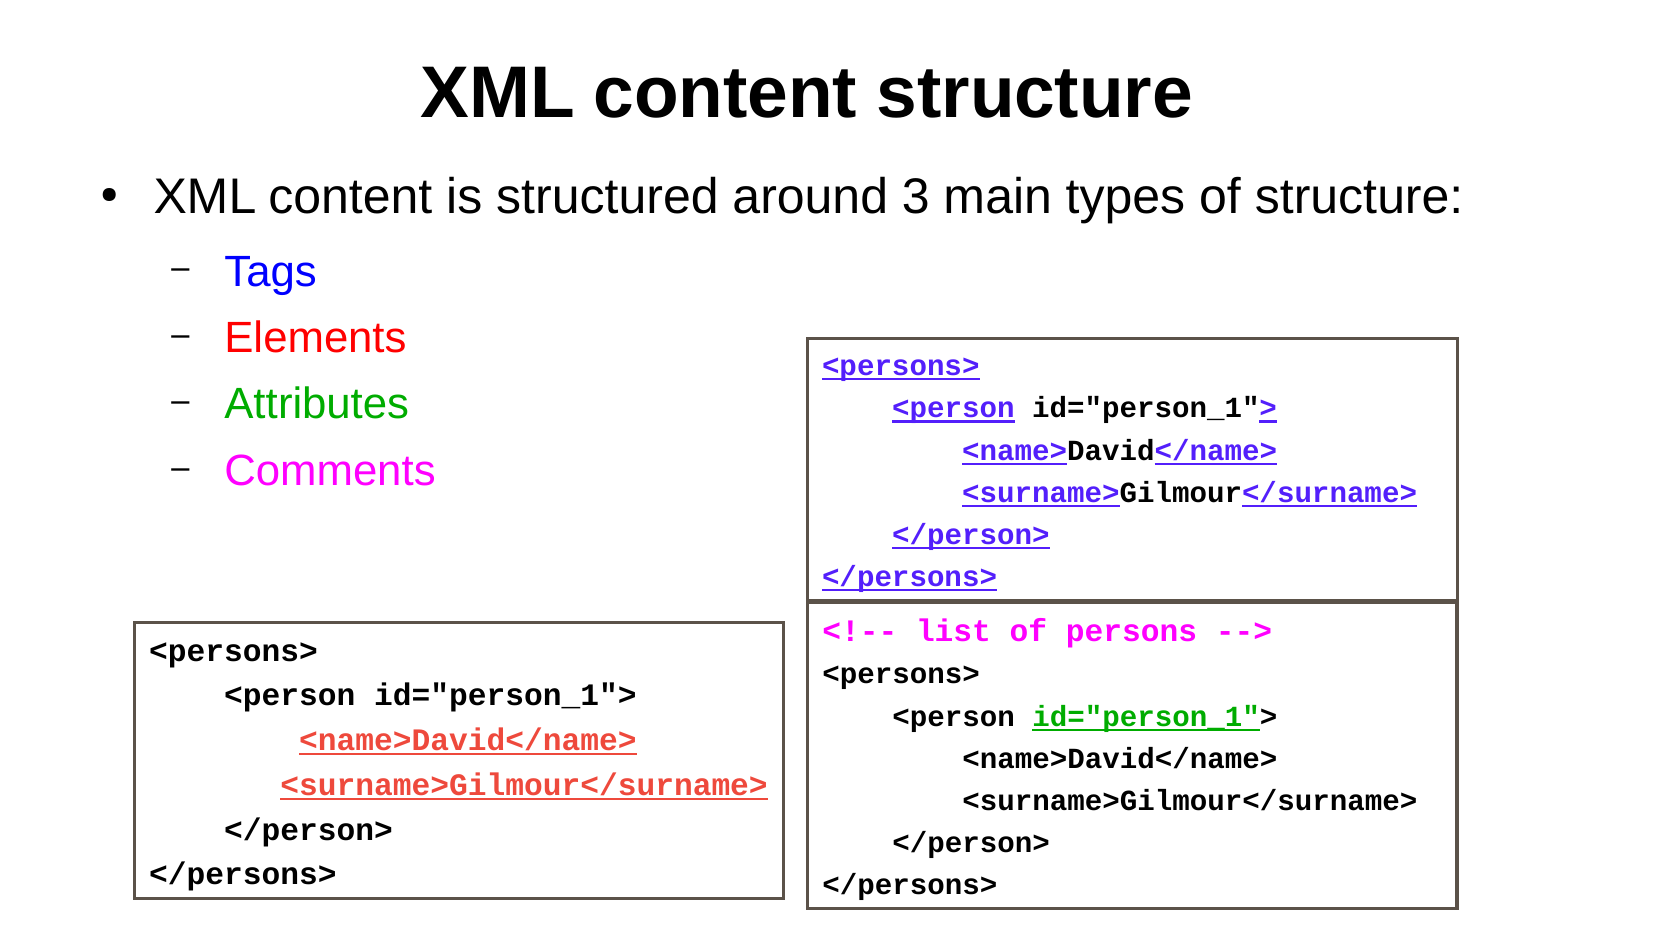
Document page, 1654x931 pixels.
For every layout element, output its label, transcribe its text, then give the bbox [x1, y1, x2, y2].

text_box <!-- list of persons --> <persons> <person id="person_1"> <name>David</name> <surname>Gilmour</surname> </person> </persons> [807, 602, 1458, 909]
text_box <persons> <person id="person_1"> <name>David</name> <surname>Gilmour</surname> </person> </persons> [807, 338, 1458, 601]
title XML content structure [82, 37, 1571, 147]
list XML content is structured around 3 main types of structure: Tags Elements Attributes Comments [82, 168, 1538, 889]
text_box <persons> <person id="person_1"> <name>David</name> <surname>Gilmour</surname> </person> </persons> [134, 622, 784, 899]
